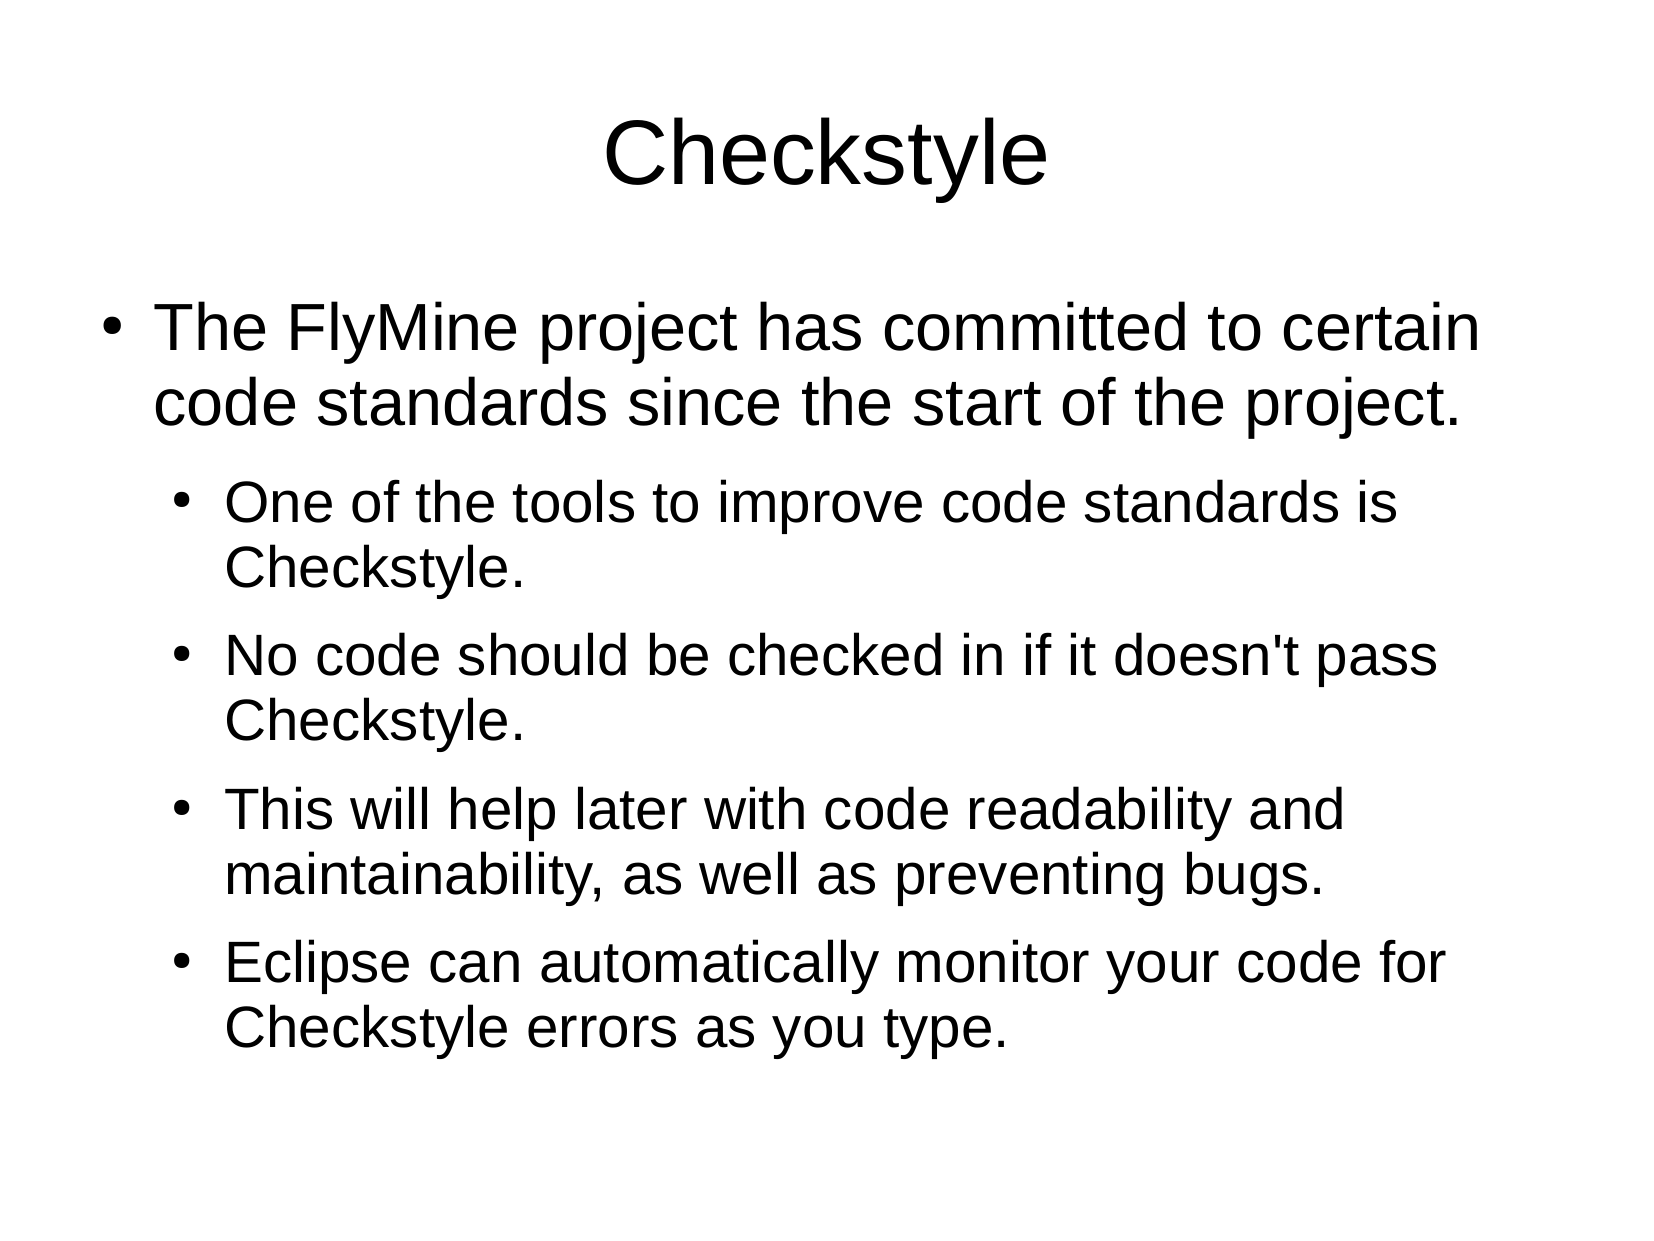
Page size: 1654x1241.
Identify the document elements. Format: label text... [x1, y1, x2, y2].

title Checkstyle [82, 49, 1571, 257]
list The FlyMine project has committed to certain code standards since the start of the project. One of the tools to improve code standards is Checkstyle. No code should be checked in if it doesn't pass Checkstyle. This will help later with code readability and maintainability, as well as preventing bugs. Eclipse can automatically monitor your code for Checkstyle errors as you type. [82, 290, 1571, 1109]
